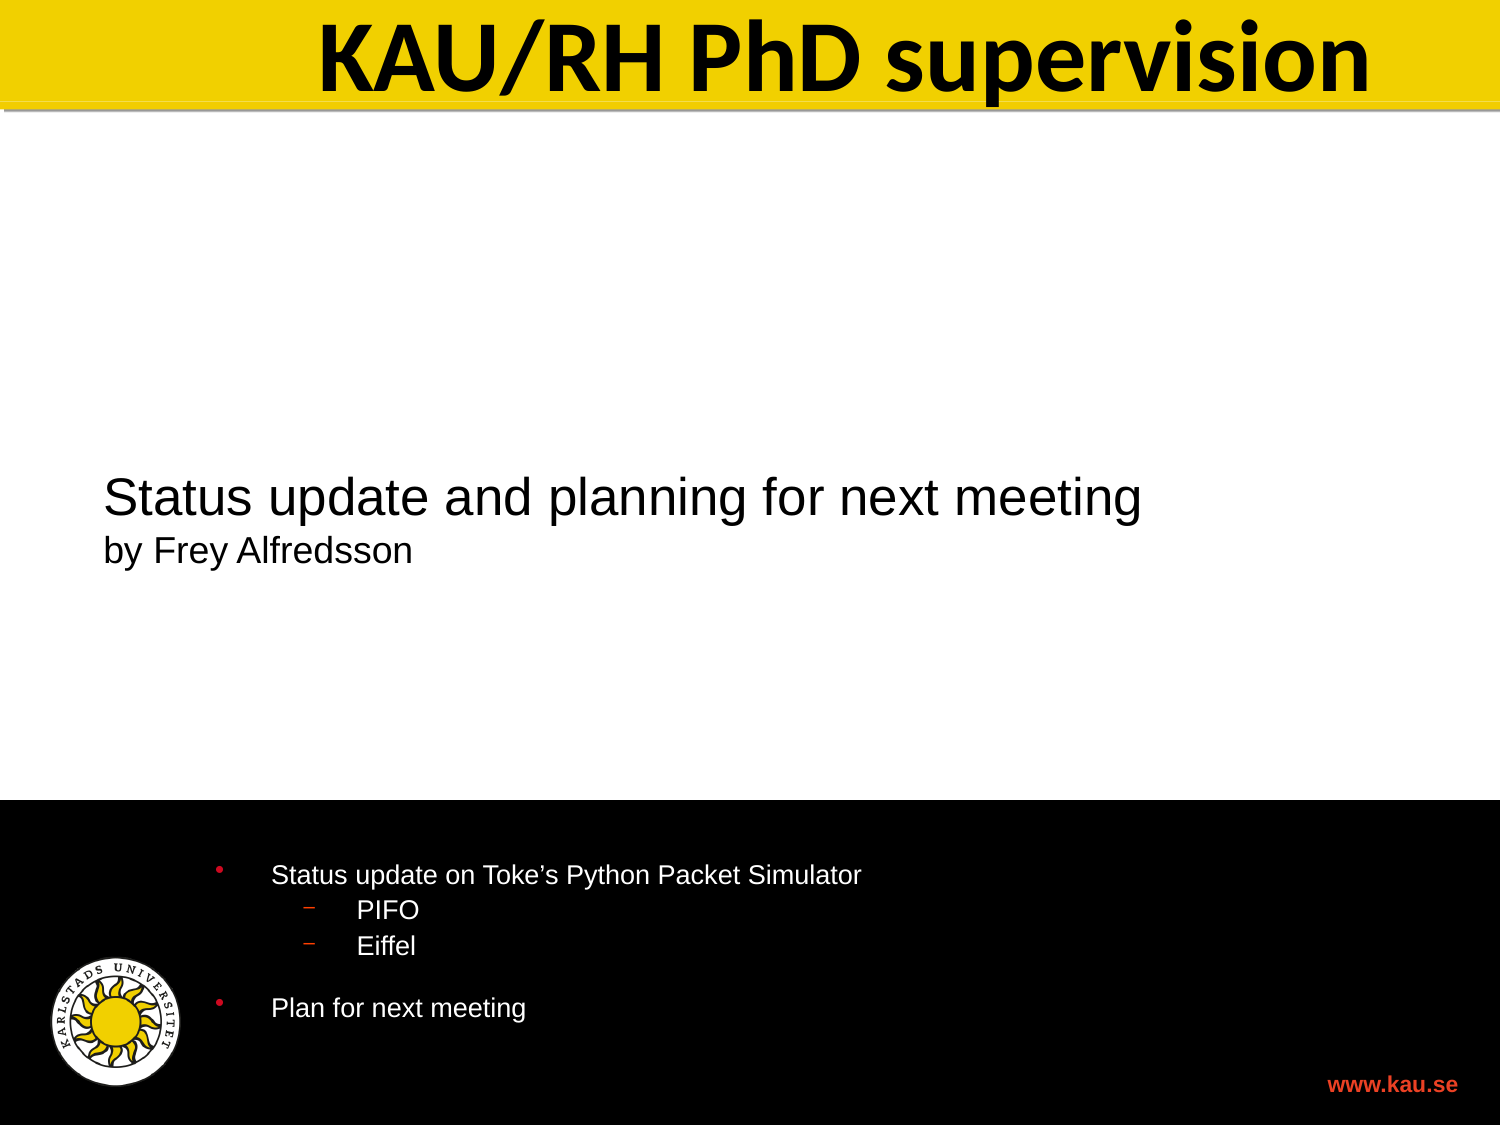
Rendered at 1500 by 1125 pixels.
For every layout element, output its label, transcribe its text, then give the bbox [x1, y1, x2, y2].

title KAU/RH PhD supervision [112, 0, 1388, 102]
text_box Status update and planning for next meeting by Frey Alfredsson [88, 455, 1400, 579]
picture [50, 948, 181, 1095]
list Status update on Toke’s Python Packet Simulator PIFO Eiffel Plan for next meeting [200, 810, 1388, 1091]
